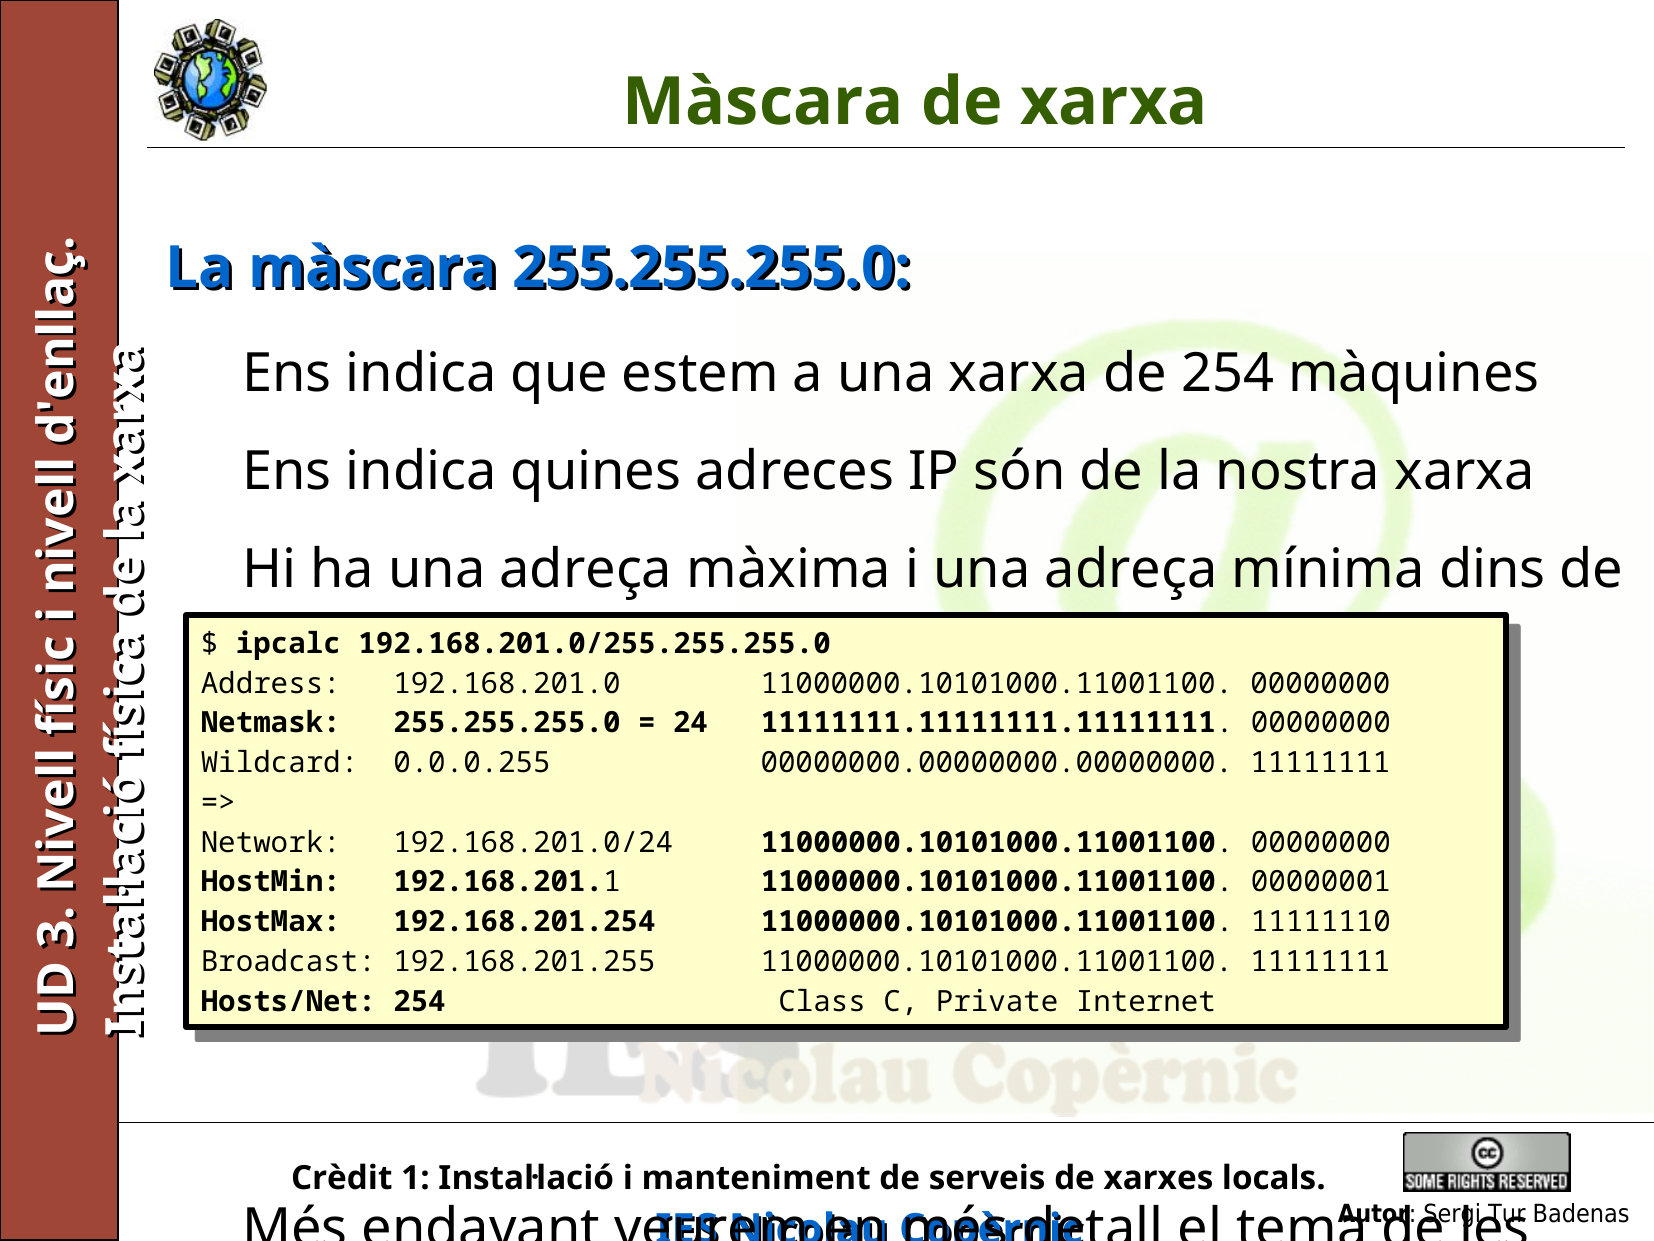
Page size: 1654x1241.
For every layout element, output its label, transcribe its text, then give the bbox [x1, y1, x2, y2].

title Màscara de xarxa [171, 56, 1654, 141]
picture [154, 19, 268, 142]
picture [466, 252, 1654, 1117]
text_box $ ipcalc 192.168.201.0/255.255.255.0 Address: 192.168.201.0 11000000.10101000.11001100. 00000000 Netmask: 255.255.255.0 = 24 11111111.11111111.11111111. 00000000 Wildcard: 0.0.0.255 00000000.00000000.00000000. 11111111 => Network: 192.168.201.0/24 11000000.10101000.11001100. 00000000 HostMin: 192.168.201.1 11000000.10101000.11001100. 00000001 HostMax: 192.168.201.254 11000000.10101000.11001100. 11111110 Broadcast: 192.168.201.255 11000000.10101000.11001100. 11111111 Hosts/Net: 254 Class C, Private Internet [186, 614, 1506, 945]
picture [1403, 1132, 1571, 1192]
list La màscara 255.255.255.0: Ens indica que estem a una xarxa de 254 màquines Ens indica quines adreces IP són de la nostra xarxa Hi ha una adreça màxima i una adreça mínima dins de la xarxa Més endavant veurem en més detall el tema de les subxarxes [147, 225, 1636, 1099]
